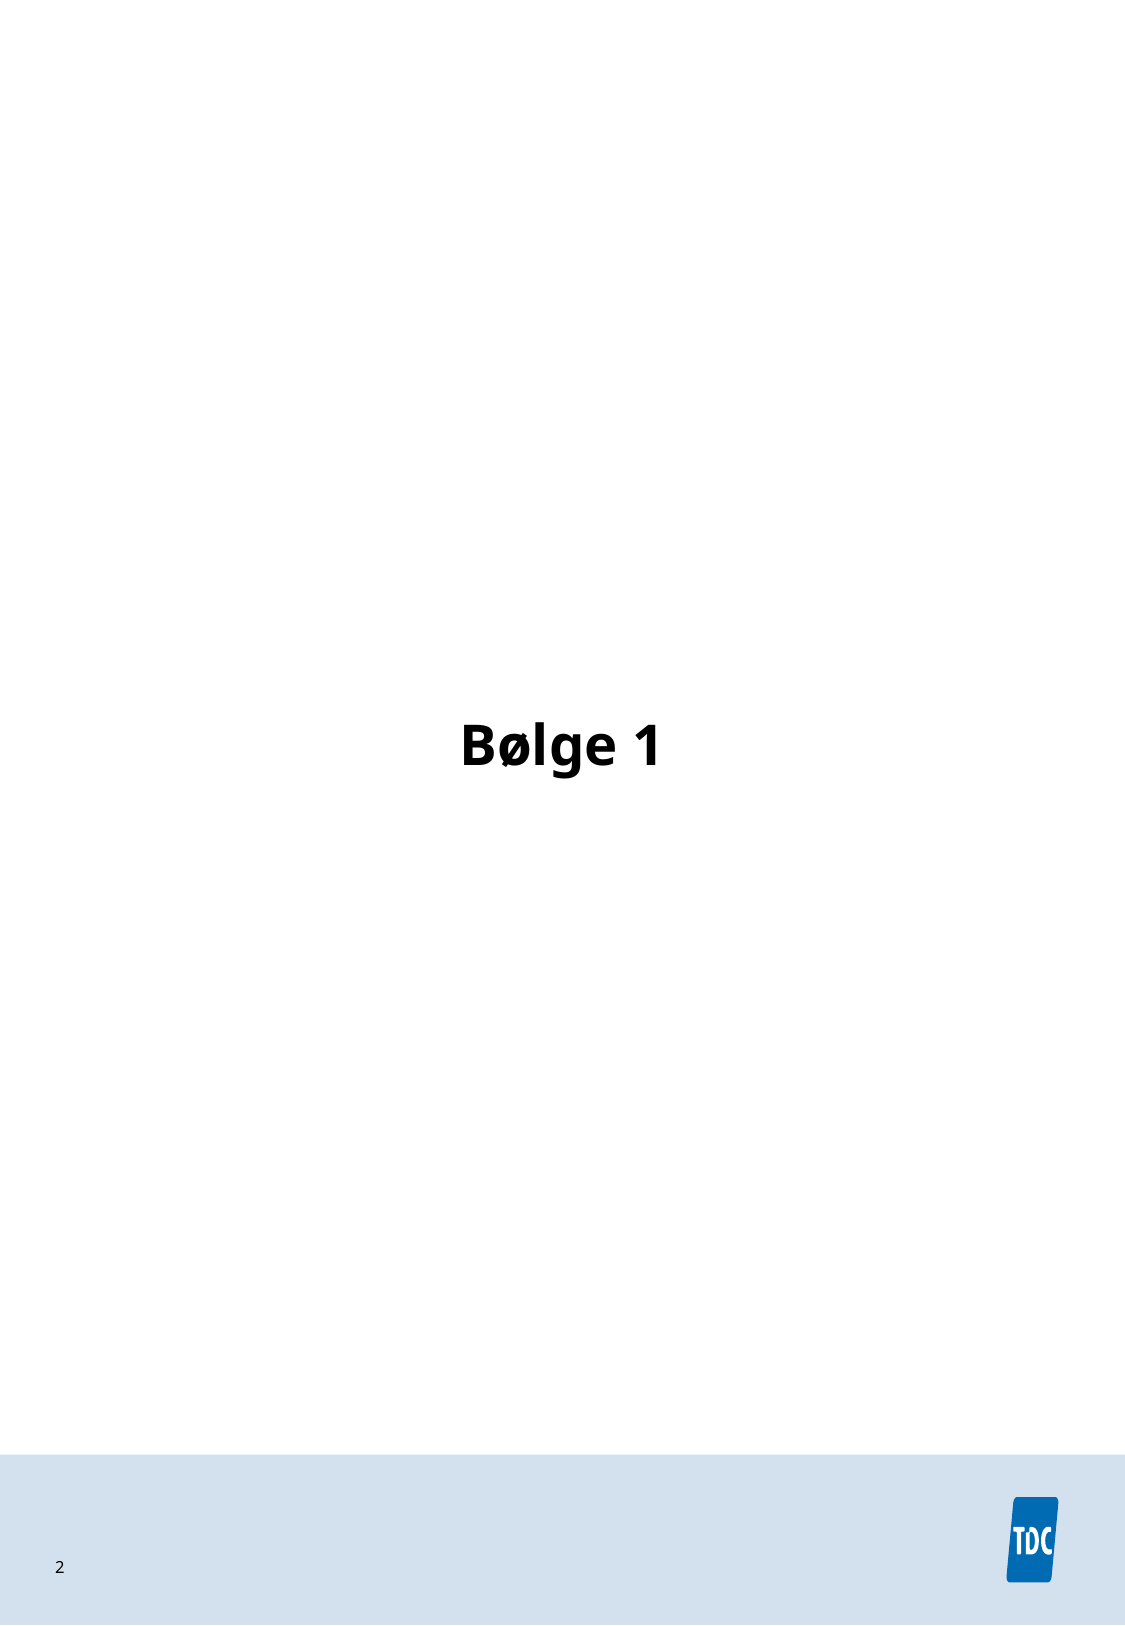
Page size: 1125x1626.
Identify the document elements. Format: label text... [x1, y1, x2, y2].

slide_number <number> [55, 1557, 318, 1591]
title Bølge 1 [88, 596, 1036, 777]
